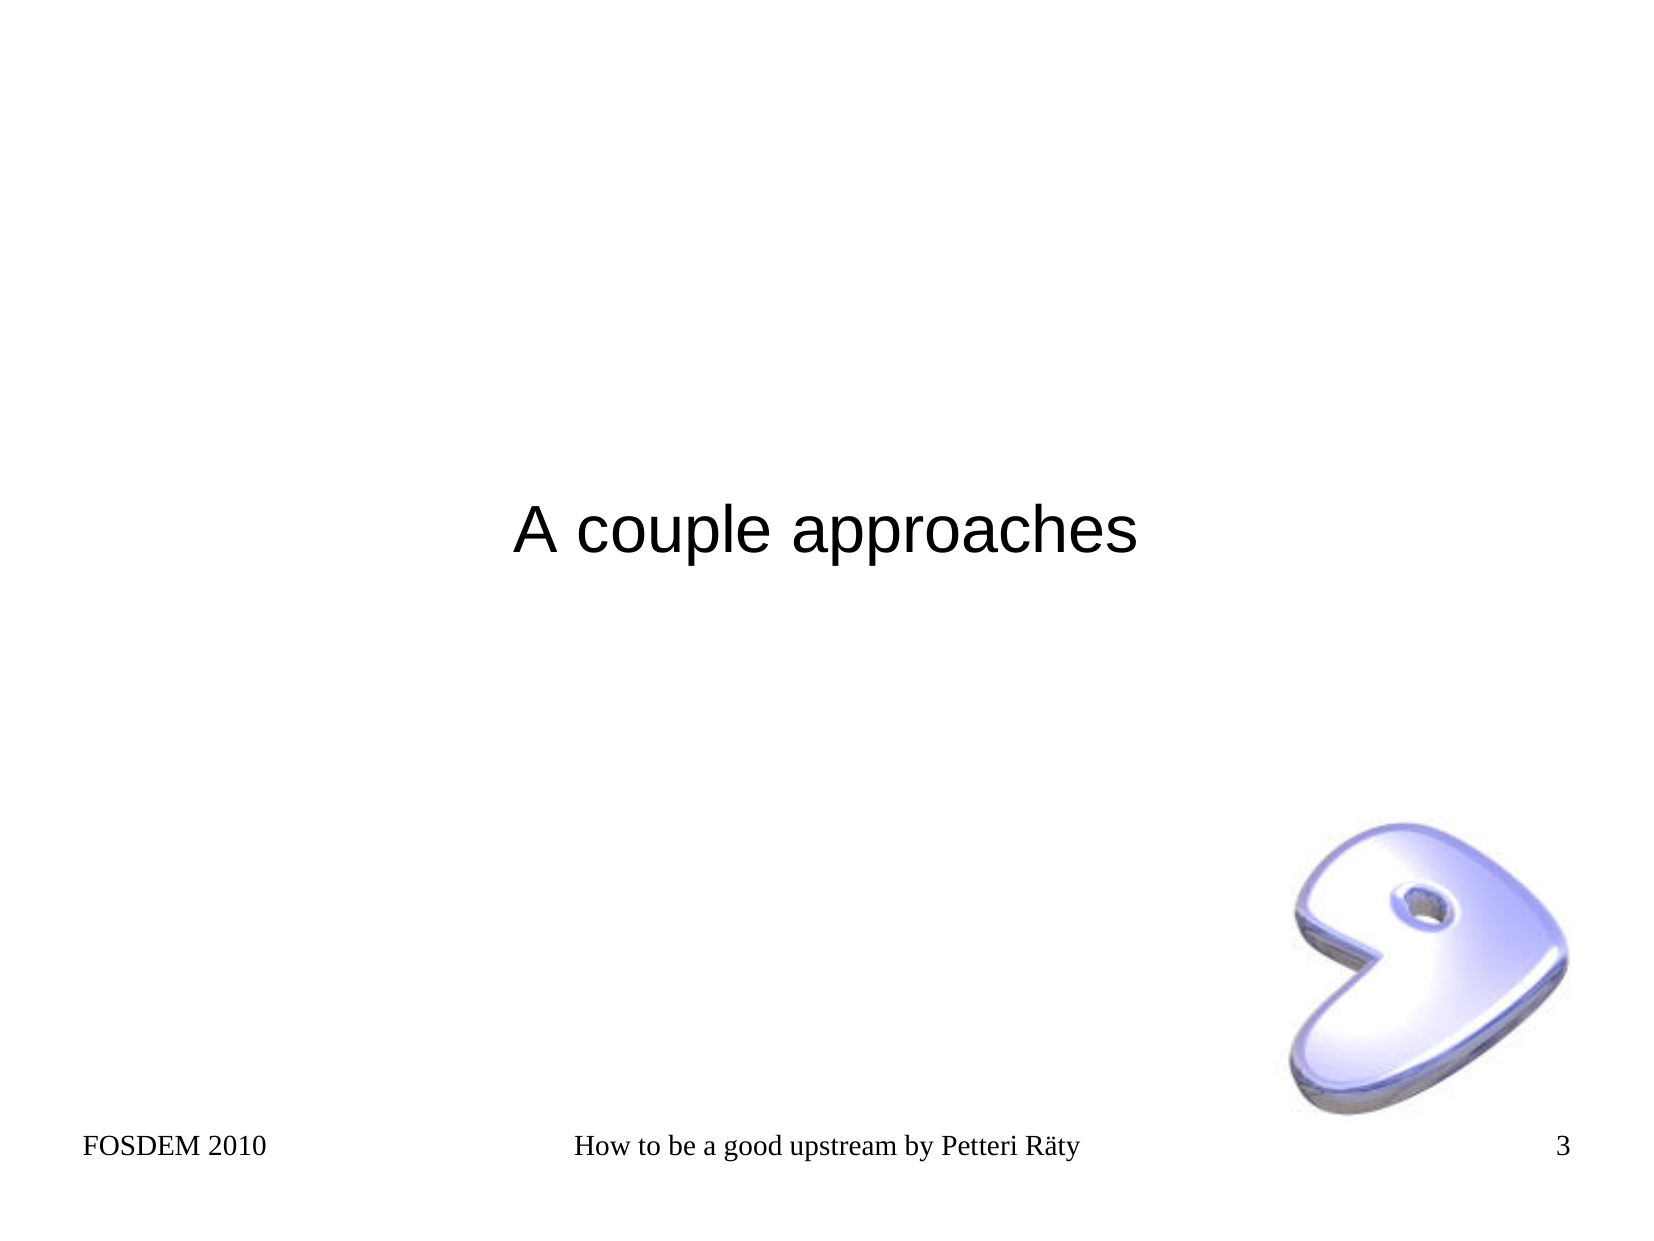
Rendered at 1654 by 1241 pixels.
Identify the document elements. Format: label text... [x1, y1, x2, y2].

picture [1275, 818, 1576, 1125]
subtitle A couple approaches [82, 56, 1571, 1102]
